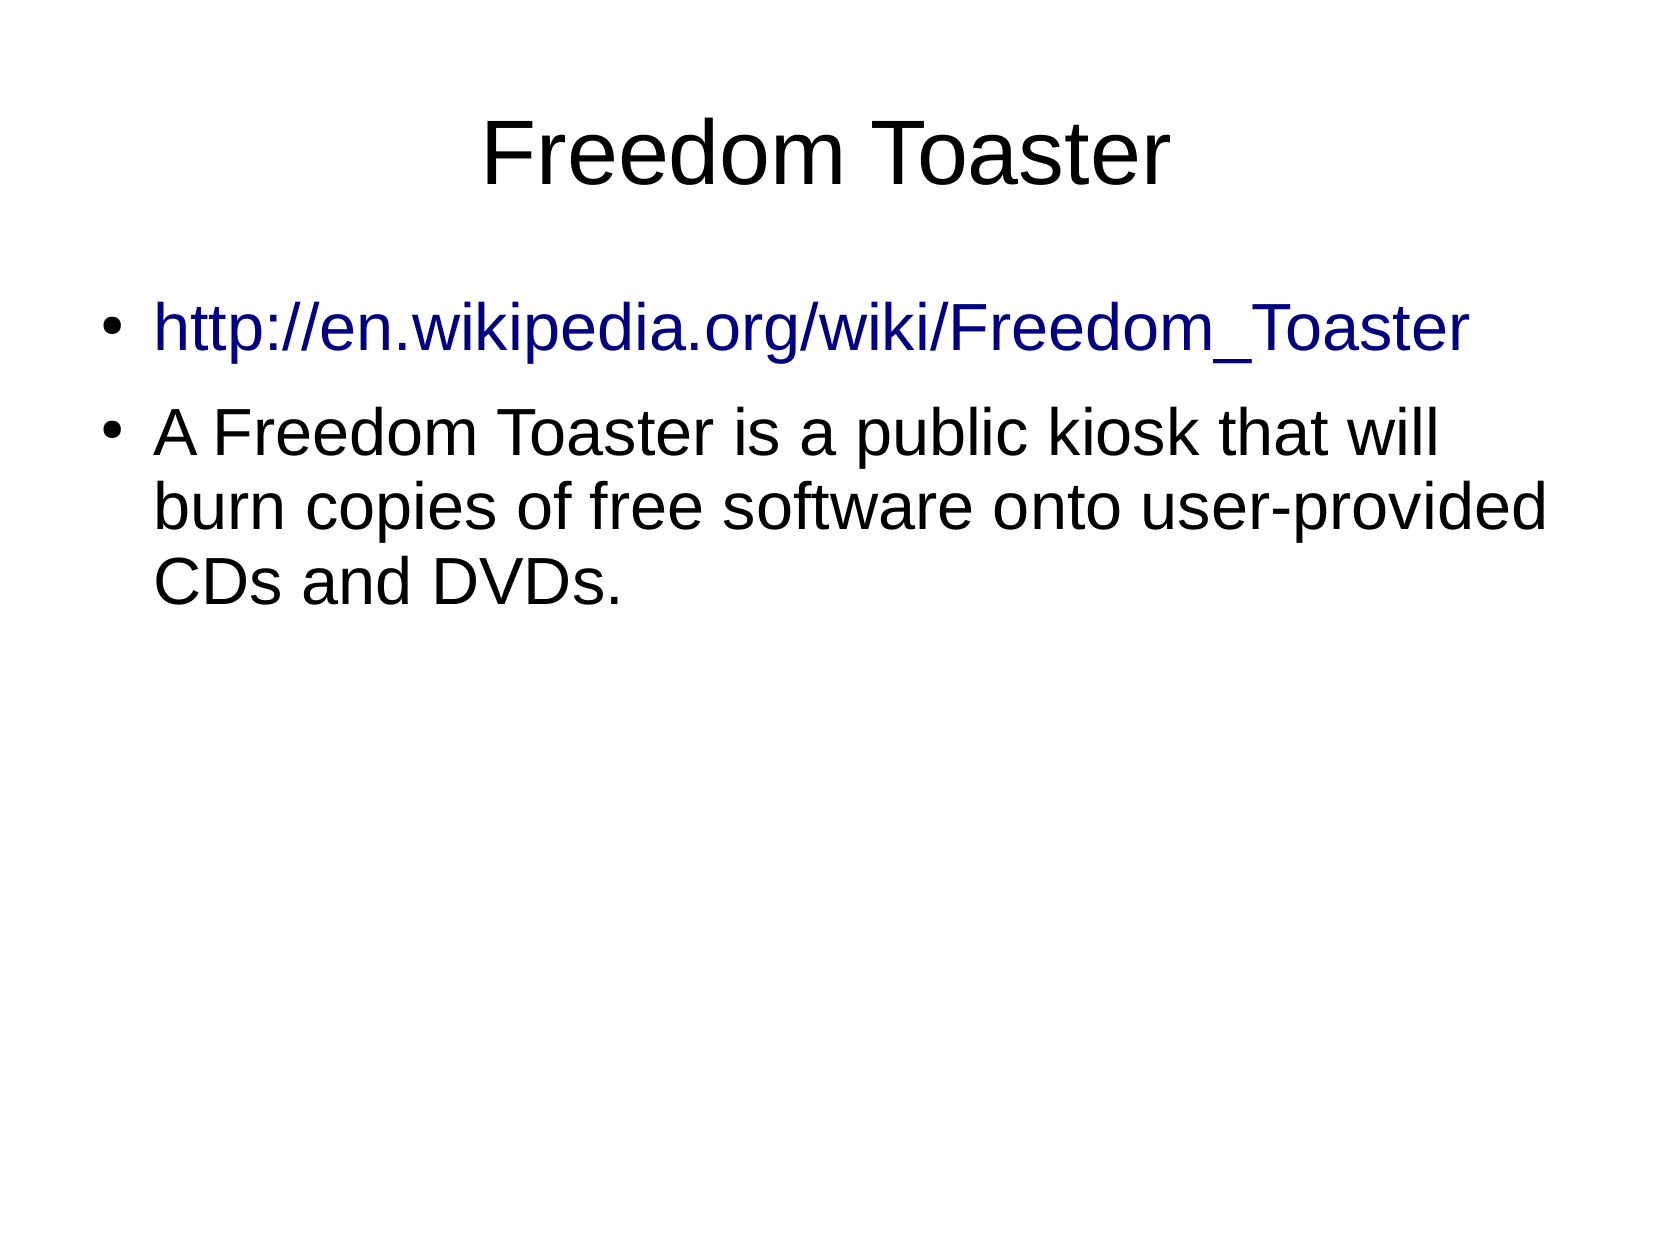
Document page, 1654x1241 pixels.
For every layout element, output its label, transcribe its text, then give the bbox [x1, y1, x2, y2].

list http://en.wikipedia.org/wiki/Freedom_Toaster A Freedom Toaster is a public kiosk that will burn copies of free software onto user-provided CDs and DVDs. [82, 290, 1571, 1010]
title Freedom Toaster [82, 49, 1571, 257]
